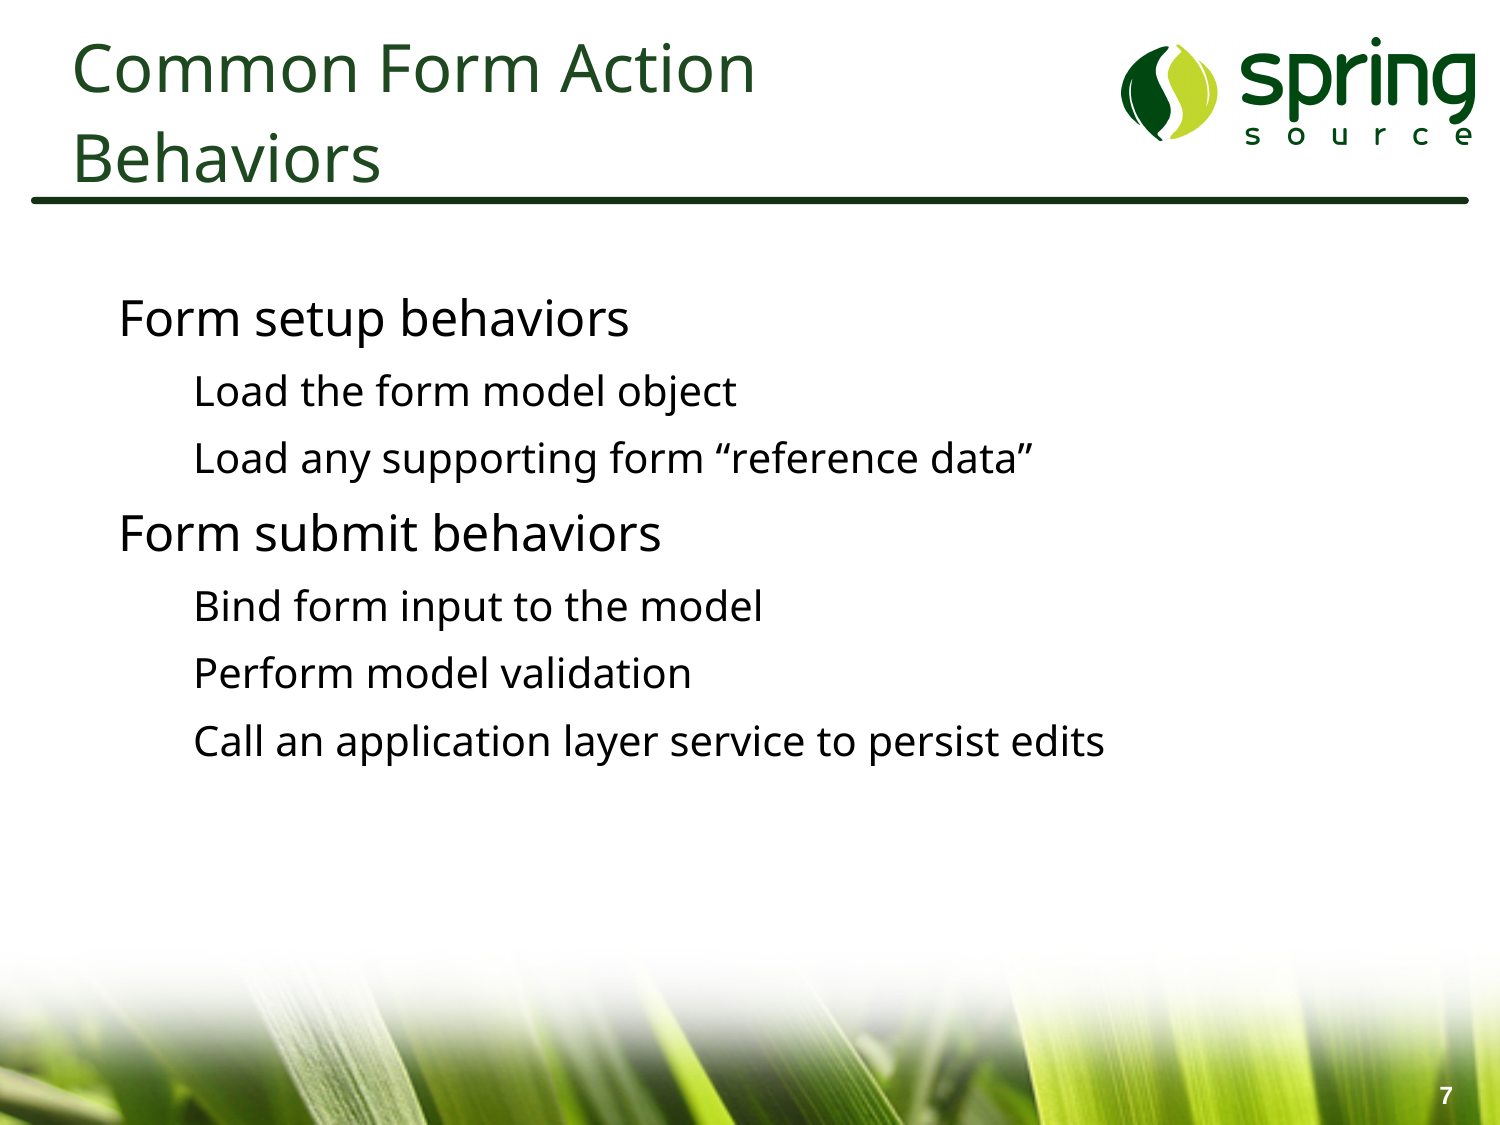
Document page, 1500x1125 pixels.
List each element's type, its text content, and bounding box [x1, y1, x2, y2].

picture [1121, 37, 1475, 145]
picture [0, 944, 1500, 1125]
title Common Form Action Behaviors [56, 13, 1089, 191]
list Form setup behaviors Load the form model object Load any supporting form “reference data” Form submit behaviors Bind form input to the model Perform model validation Call an application layer service to persist edits [103, 275, 1394, 938]
